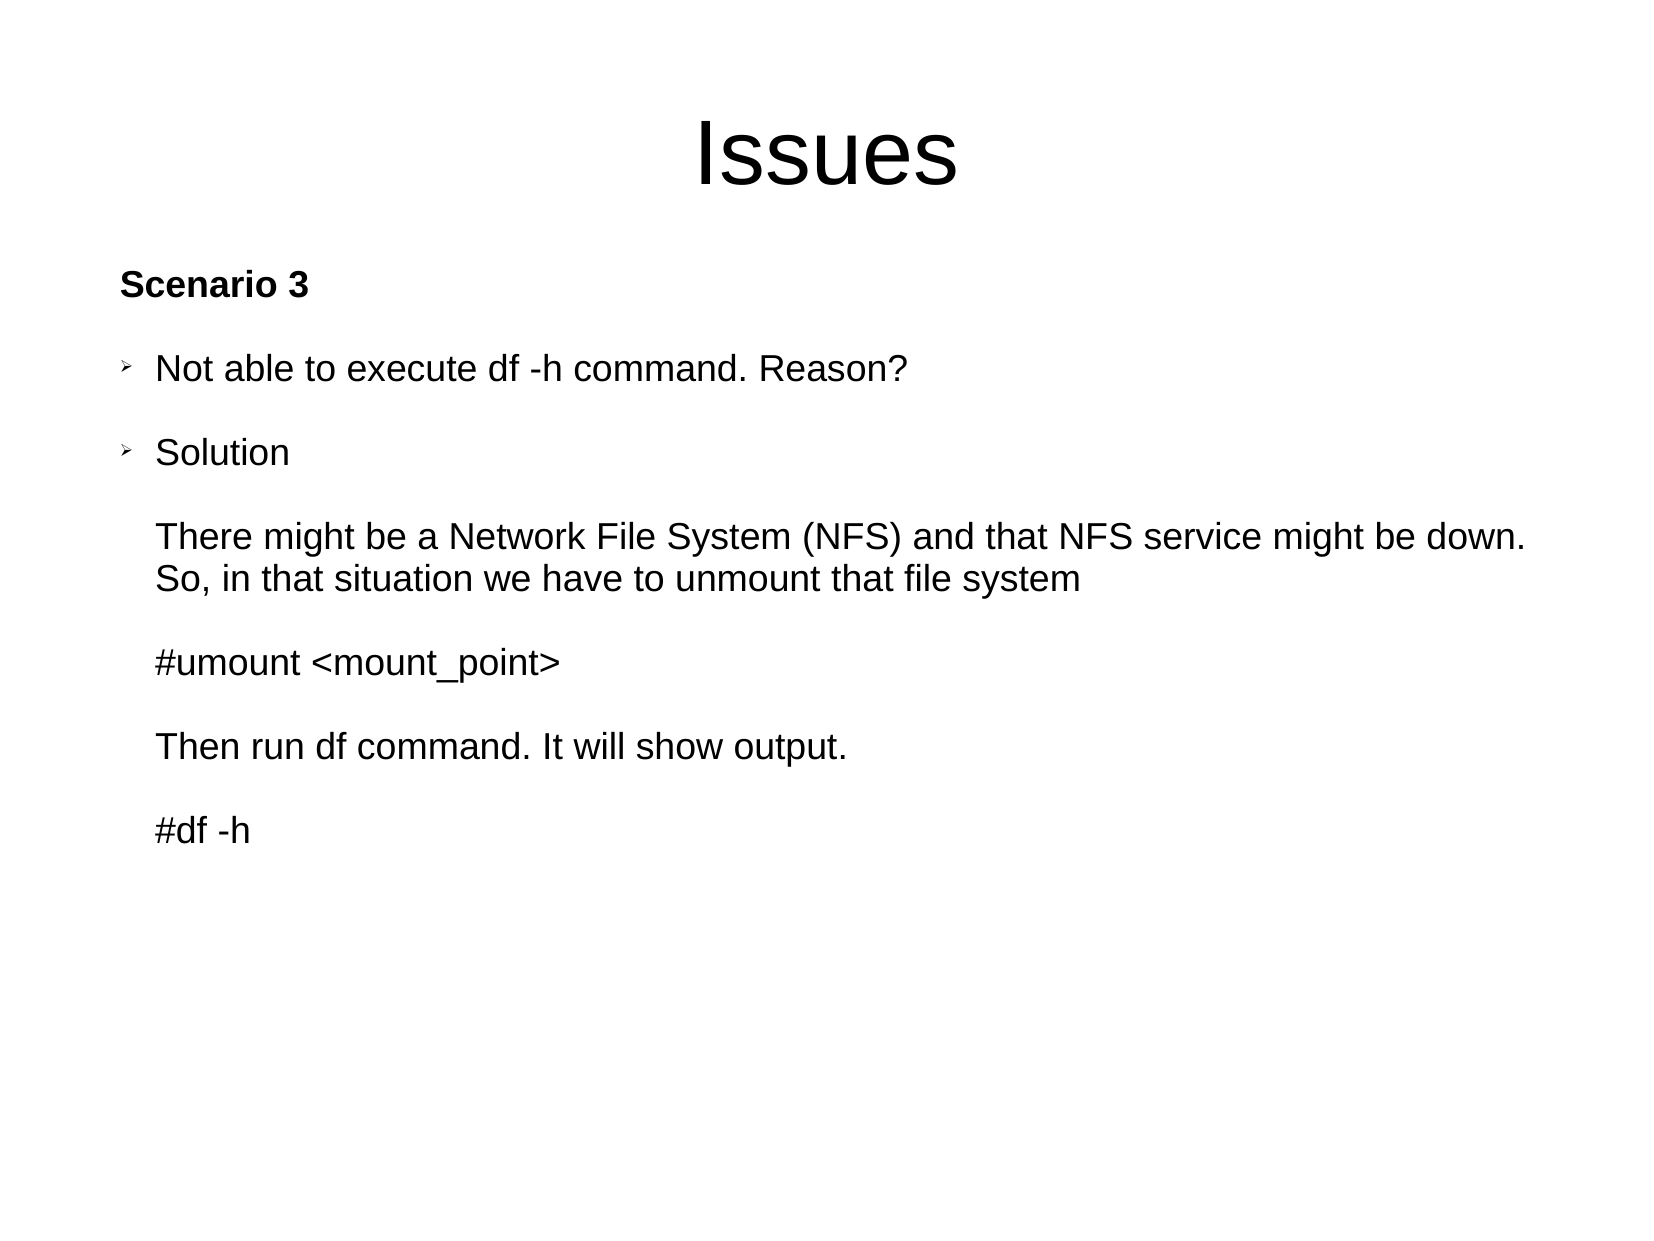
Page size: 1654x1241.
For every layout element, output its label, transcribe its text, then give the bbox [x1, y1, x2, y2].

title Issues [82, 49, 1571, 257]
text_box Scenario 3 Not able to execute df -h command. Reason? Solution There might be a Network File System (NFS) and that NFS service might be down. So, in that situation we have to unmount that file system #umount <mount_point> Then run df command. It will show output. #df -h [105, 256, 1546, 902]
